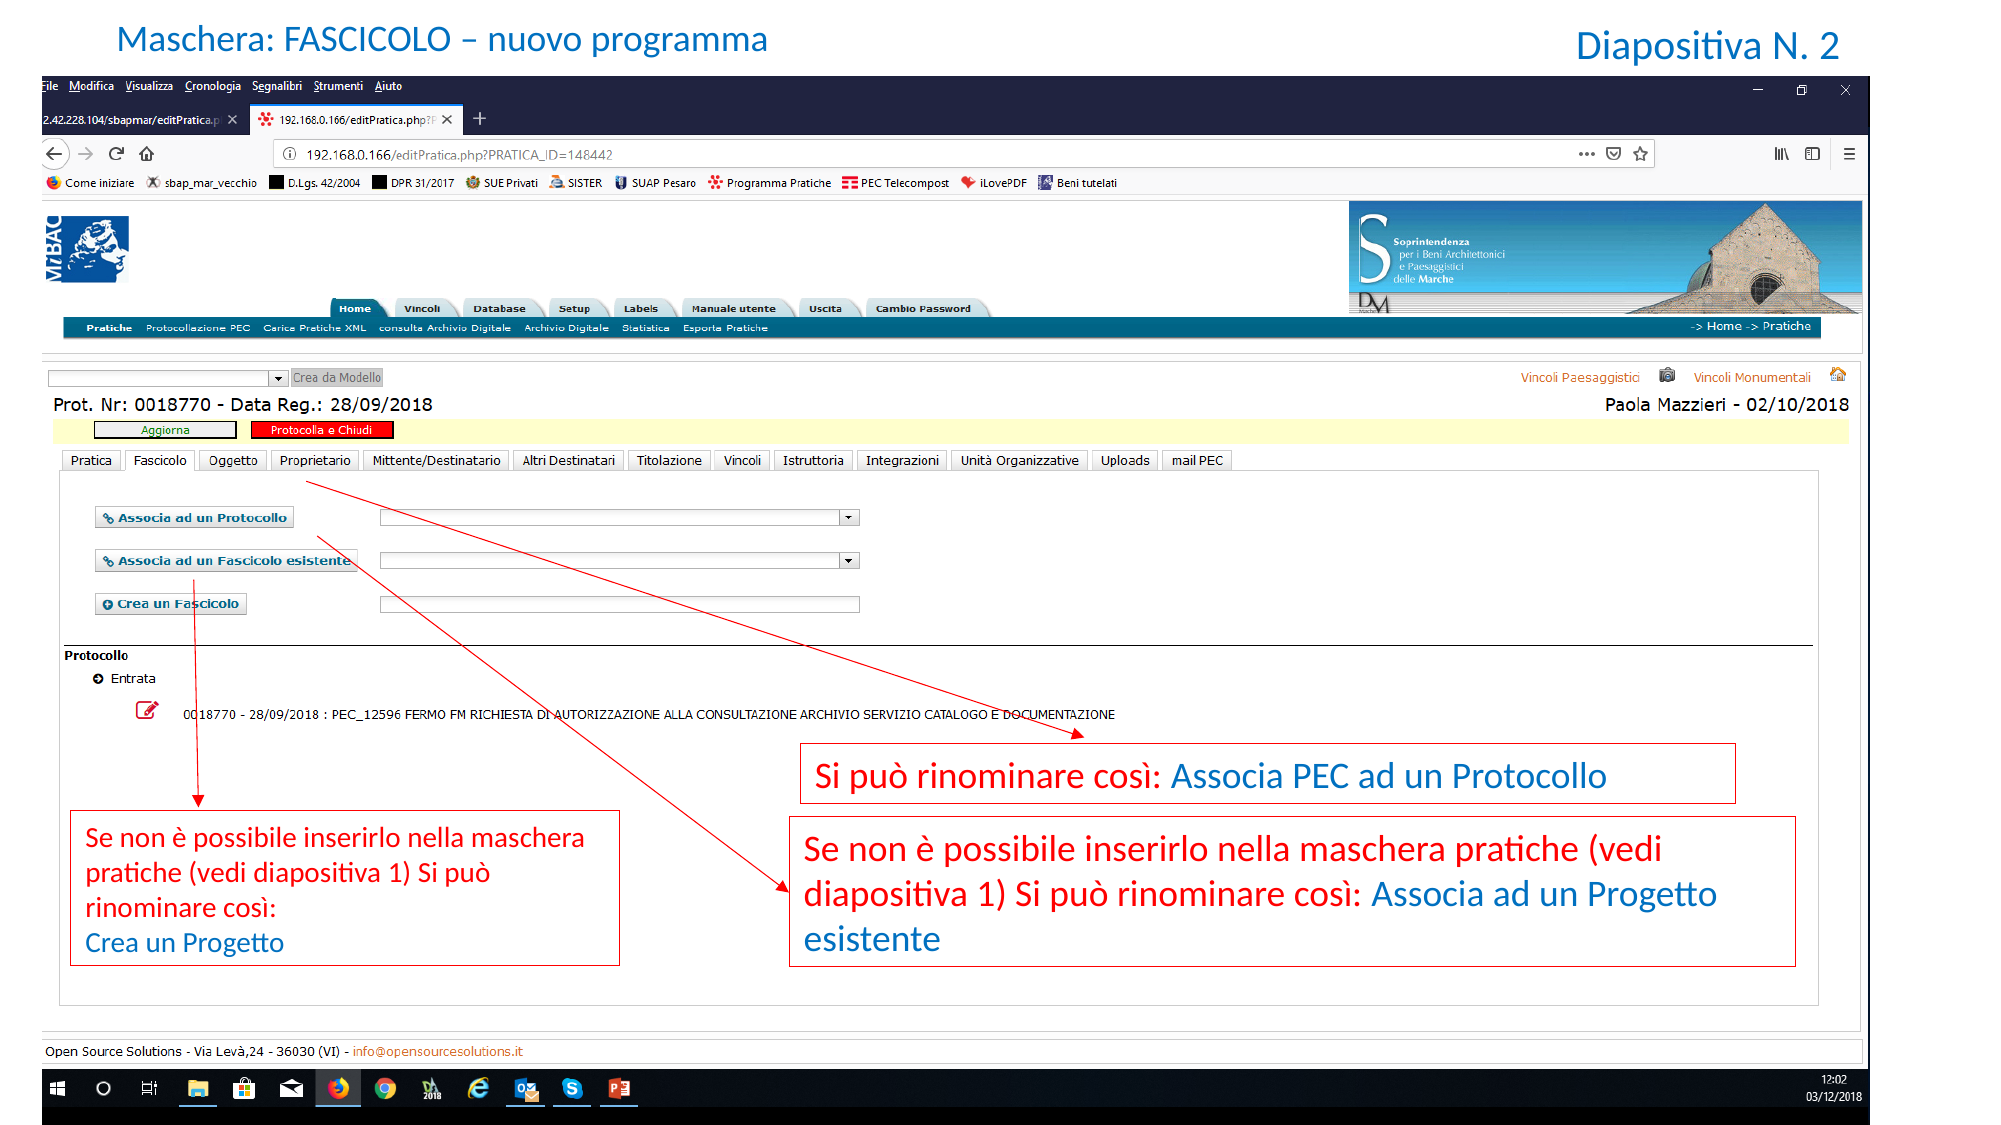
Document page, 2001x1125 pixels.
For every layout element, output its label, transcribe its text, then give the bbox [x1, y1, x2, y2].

text_box Diapositiva N. 2 [1476, 10, 1856, 76]
text_box Se non è possibile inserirlo nella maschera pratiche (vedi diapositiva 1) Si può rinominare così: Crea un Progetto [70, 810, 620, 966]
text_box Se non è possibile inserirlo nella maschera pratiche (vedi diapositiva 1) Si può rinominare così: Associa ad un Progetto esistente [789, 816, 1796, 967]
picture [42, 76, 1870, 1125]
text_box Maschera: FASCICOLO – nuovo programma [101, 6, 932, 67]
text_box Si può rinominare così: Associa PEC ad un Protocollo [800, 743, 1736, 804]
